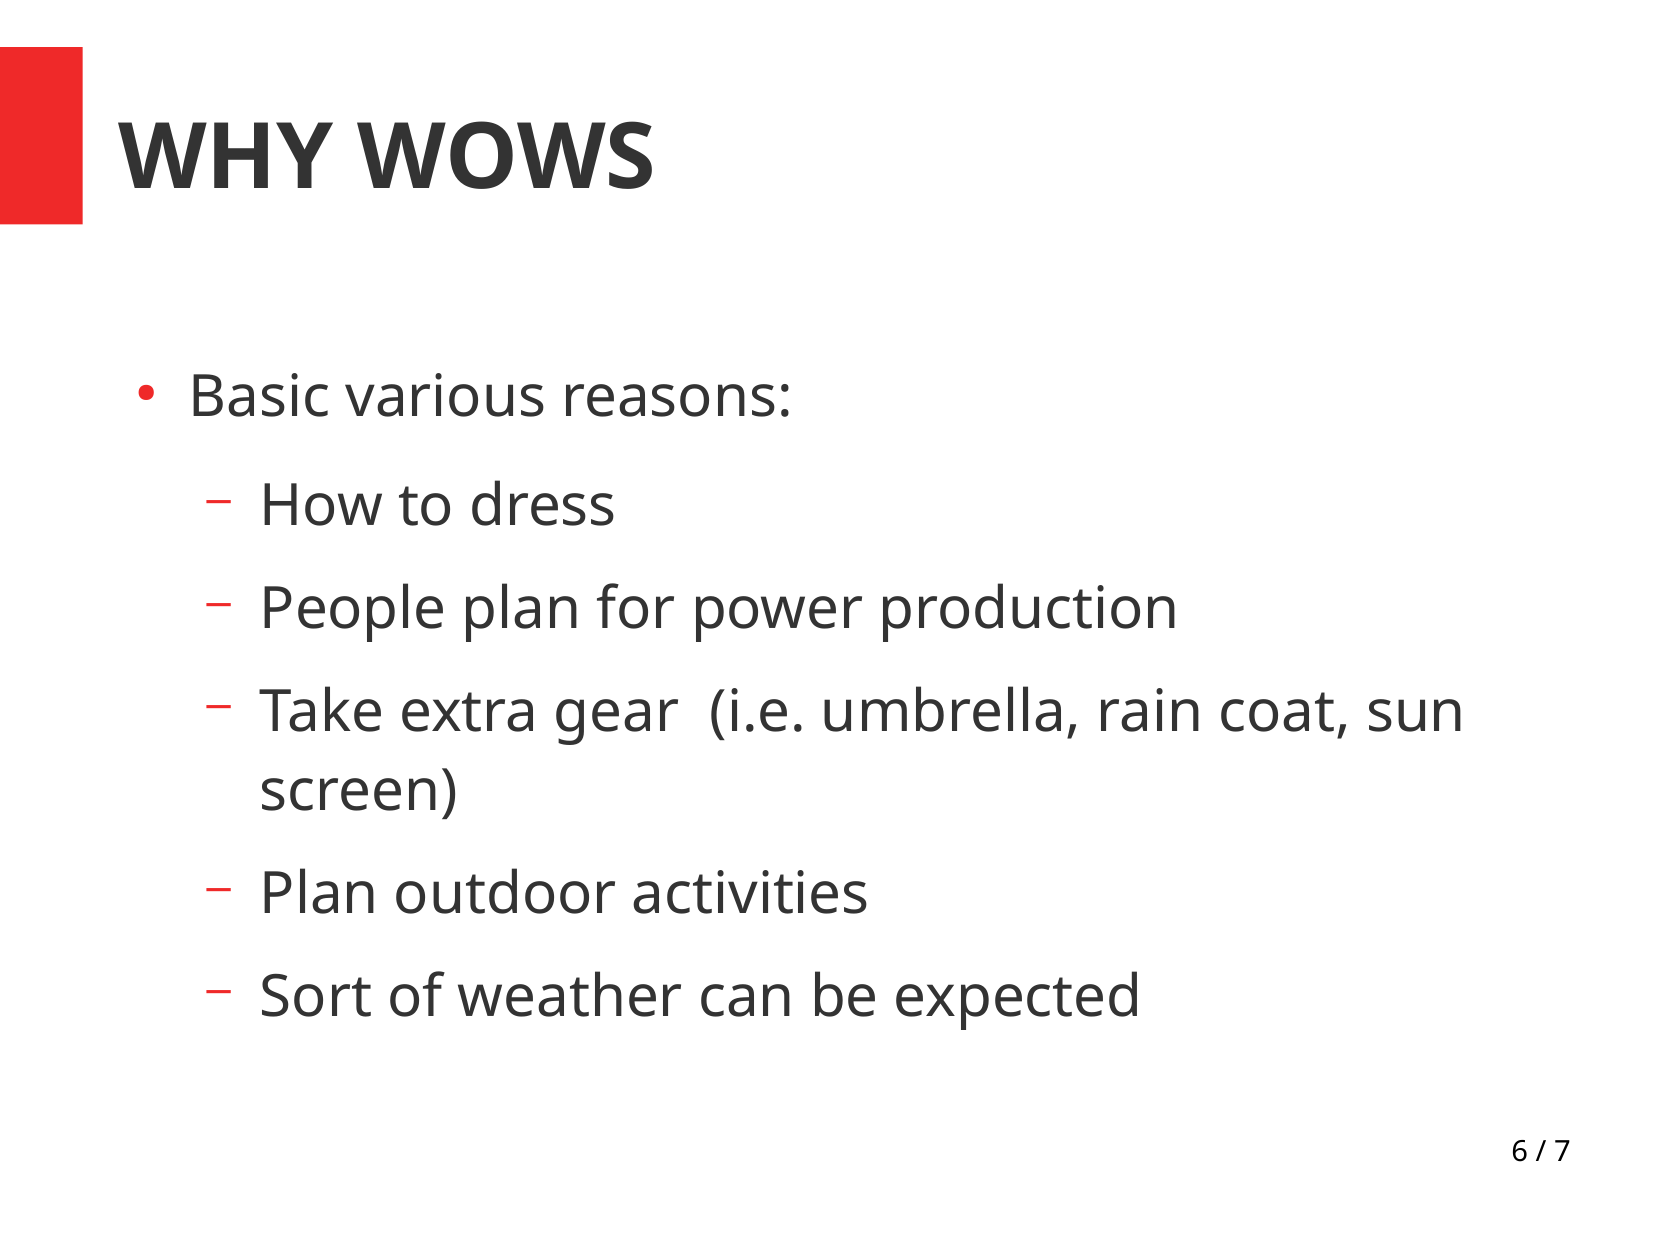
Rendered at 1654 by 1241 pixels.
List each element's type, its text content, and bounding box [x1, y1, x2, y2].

list Basic various reasons: How to dress People plan for power production Take extra gear (i.e. umbrella, rain coat, sun screen) Plan outdoor activities Sort of weather can be expected [118, 354, 1536, 1074]
title WHY WOWS [118, 49, 1571, 257]
